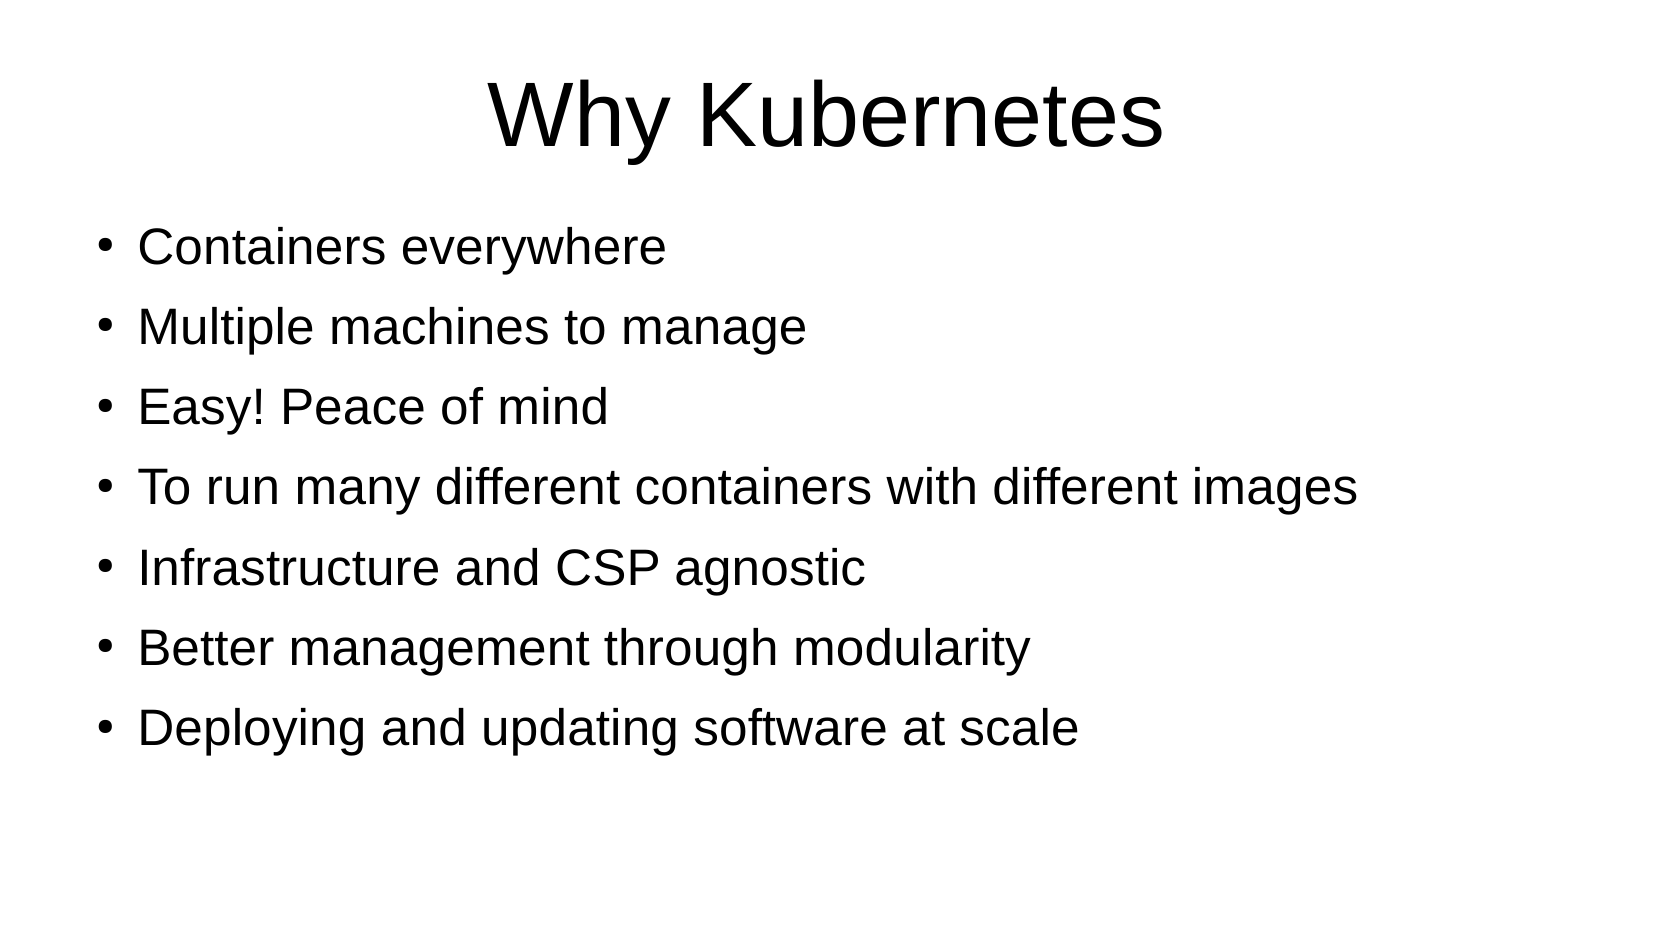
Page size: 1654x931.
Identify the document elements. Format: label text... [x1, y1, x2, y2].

title Why Kubernetes [82, 37, 1571, 193]
list Containers everywhere Multiple machines to manage Easy! Peace of mind To run many different containers with different images Infrastructure and CSP agnostic Better management through modularity Deploying and updating software at scale [82, 217, 1571, 758]
